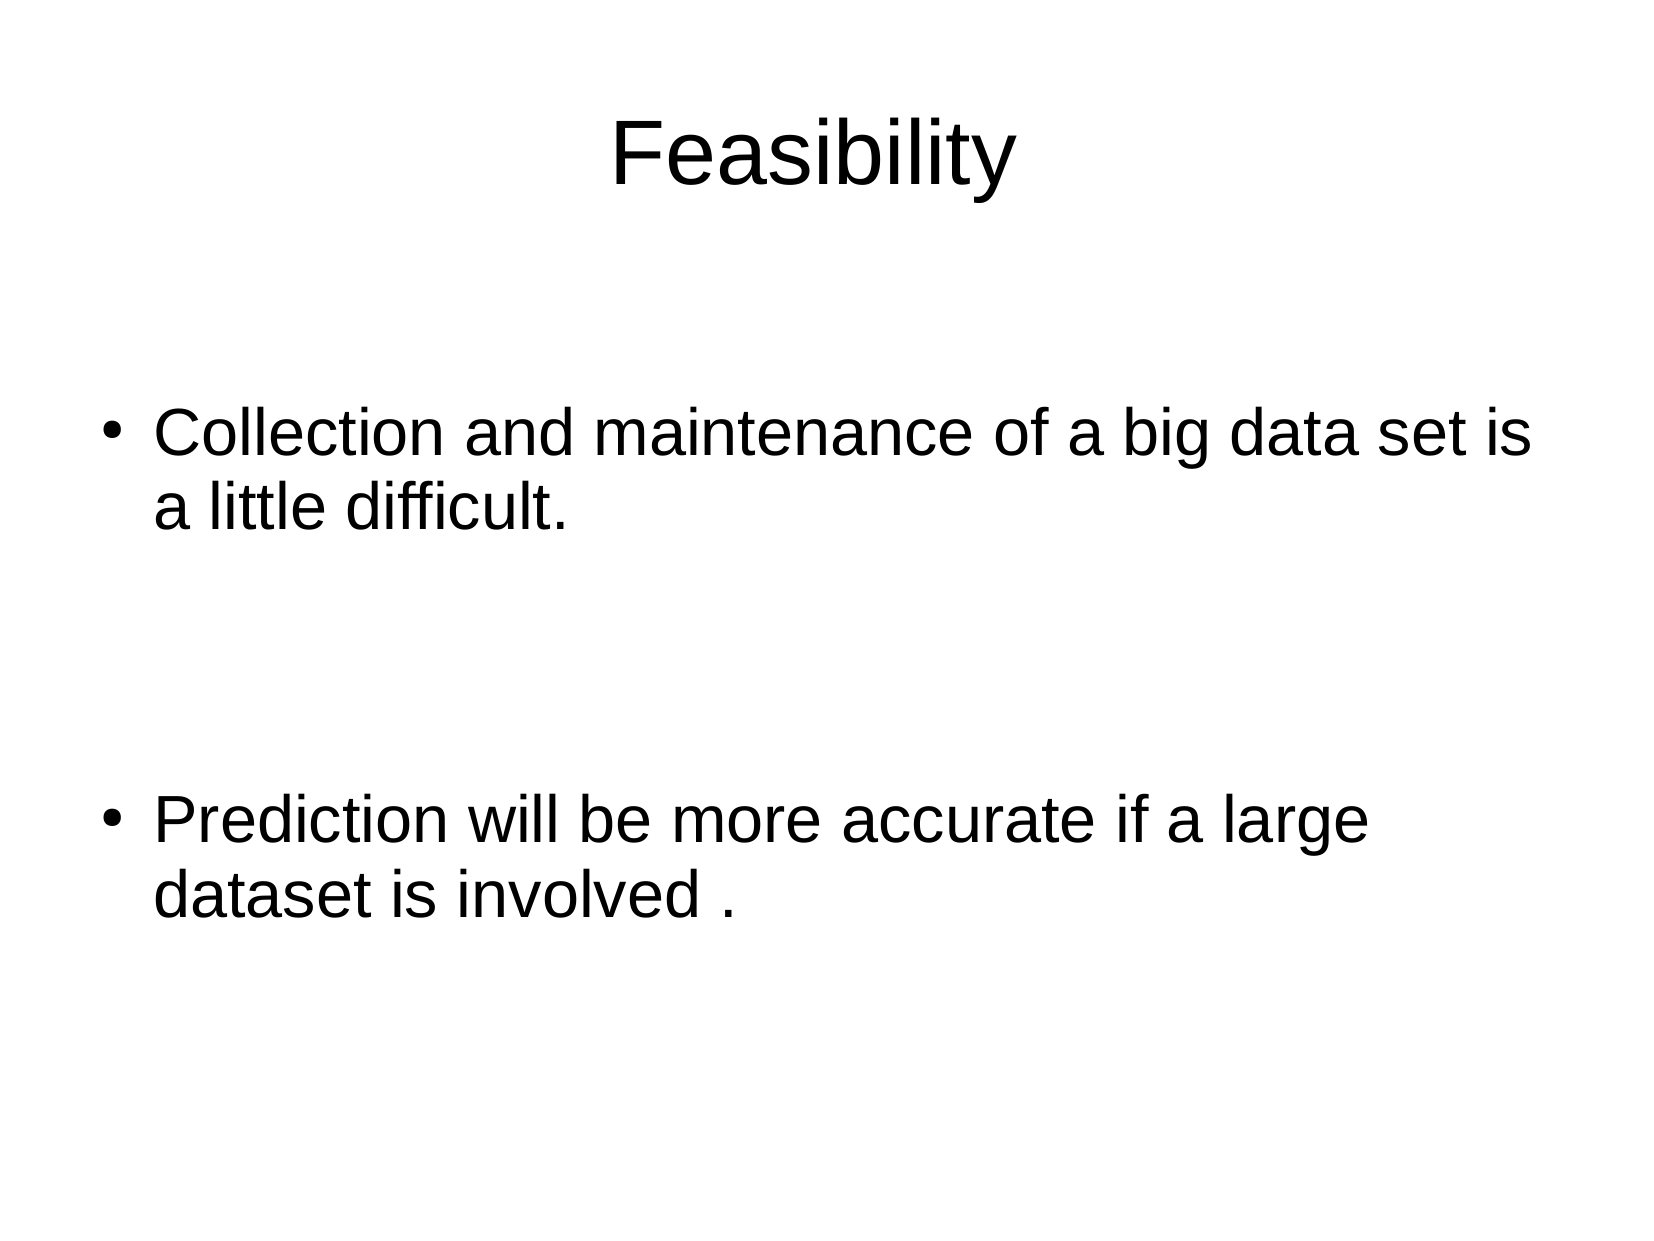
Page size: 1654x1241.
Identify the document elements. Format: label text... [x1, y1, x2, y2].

list Collection and maintenance of a big data set is a little difficult. Prediction will be more accurate if a large dataset is involved . [82, 290, 1571, 1010]
title Feasibility [82, 49, 1571, 257]
